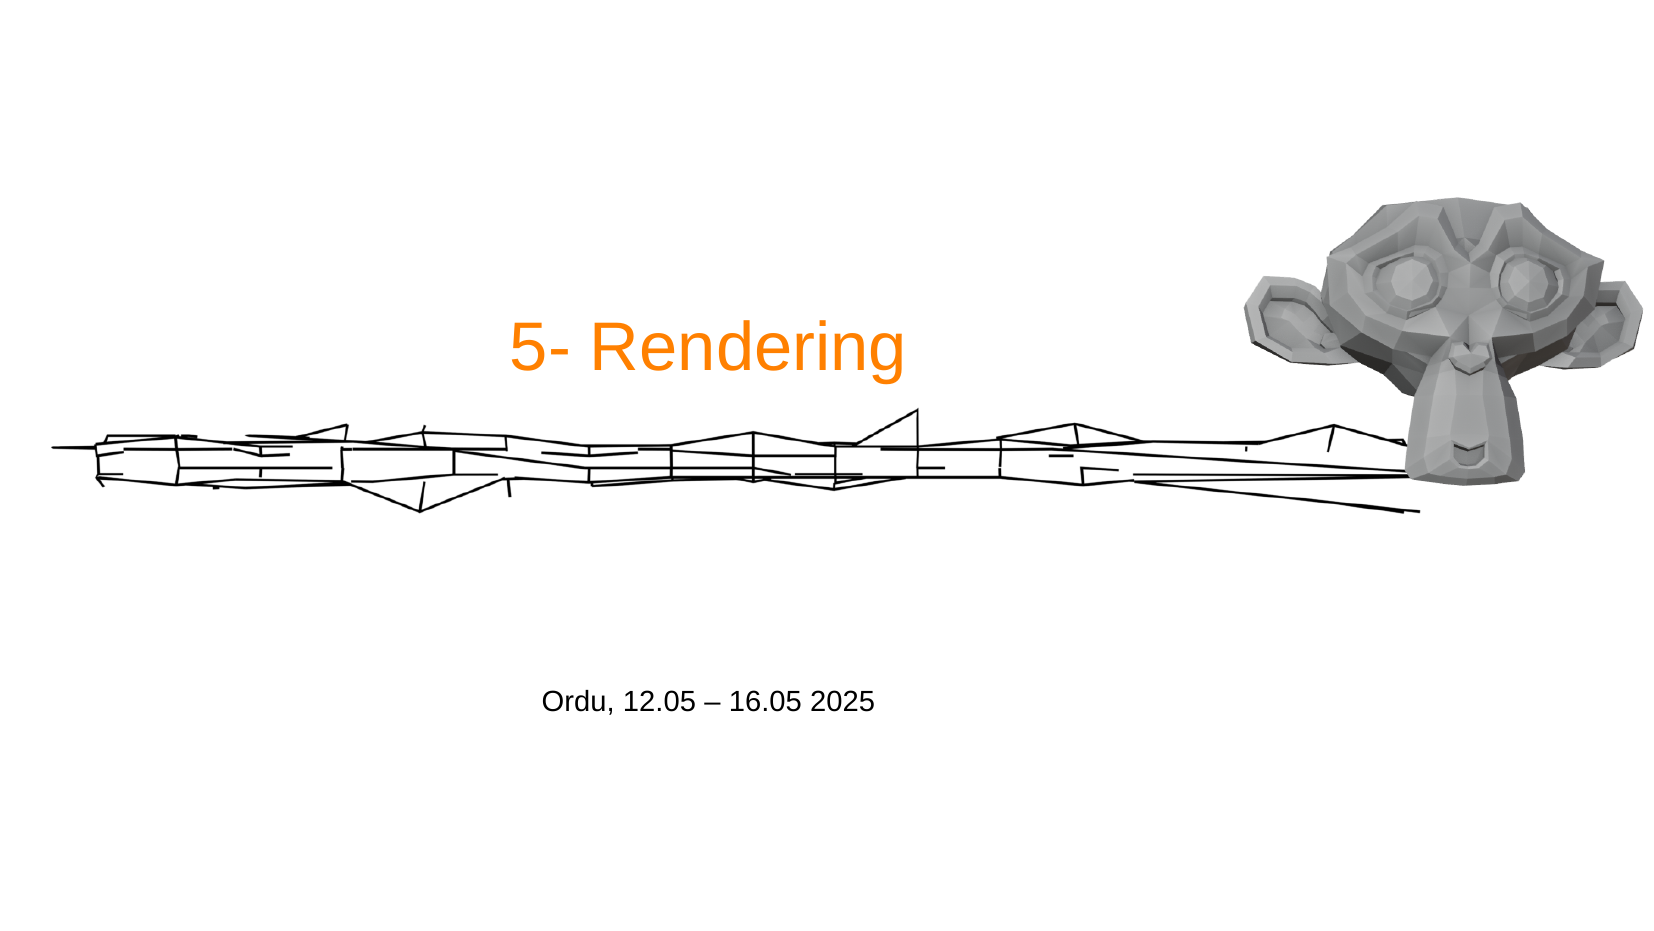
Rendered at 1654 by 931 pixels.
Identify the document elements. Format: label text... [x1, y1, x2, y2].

title 5- Rendering [88, 265, 1329, 429]
title Ordu, 12.05 – 16.05 2025 [88, 620, 1329, 783]
picture [35, 177, 1654, 538]
